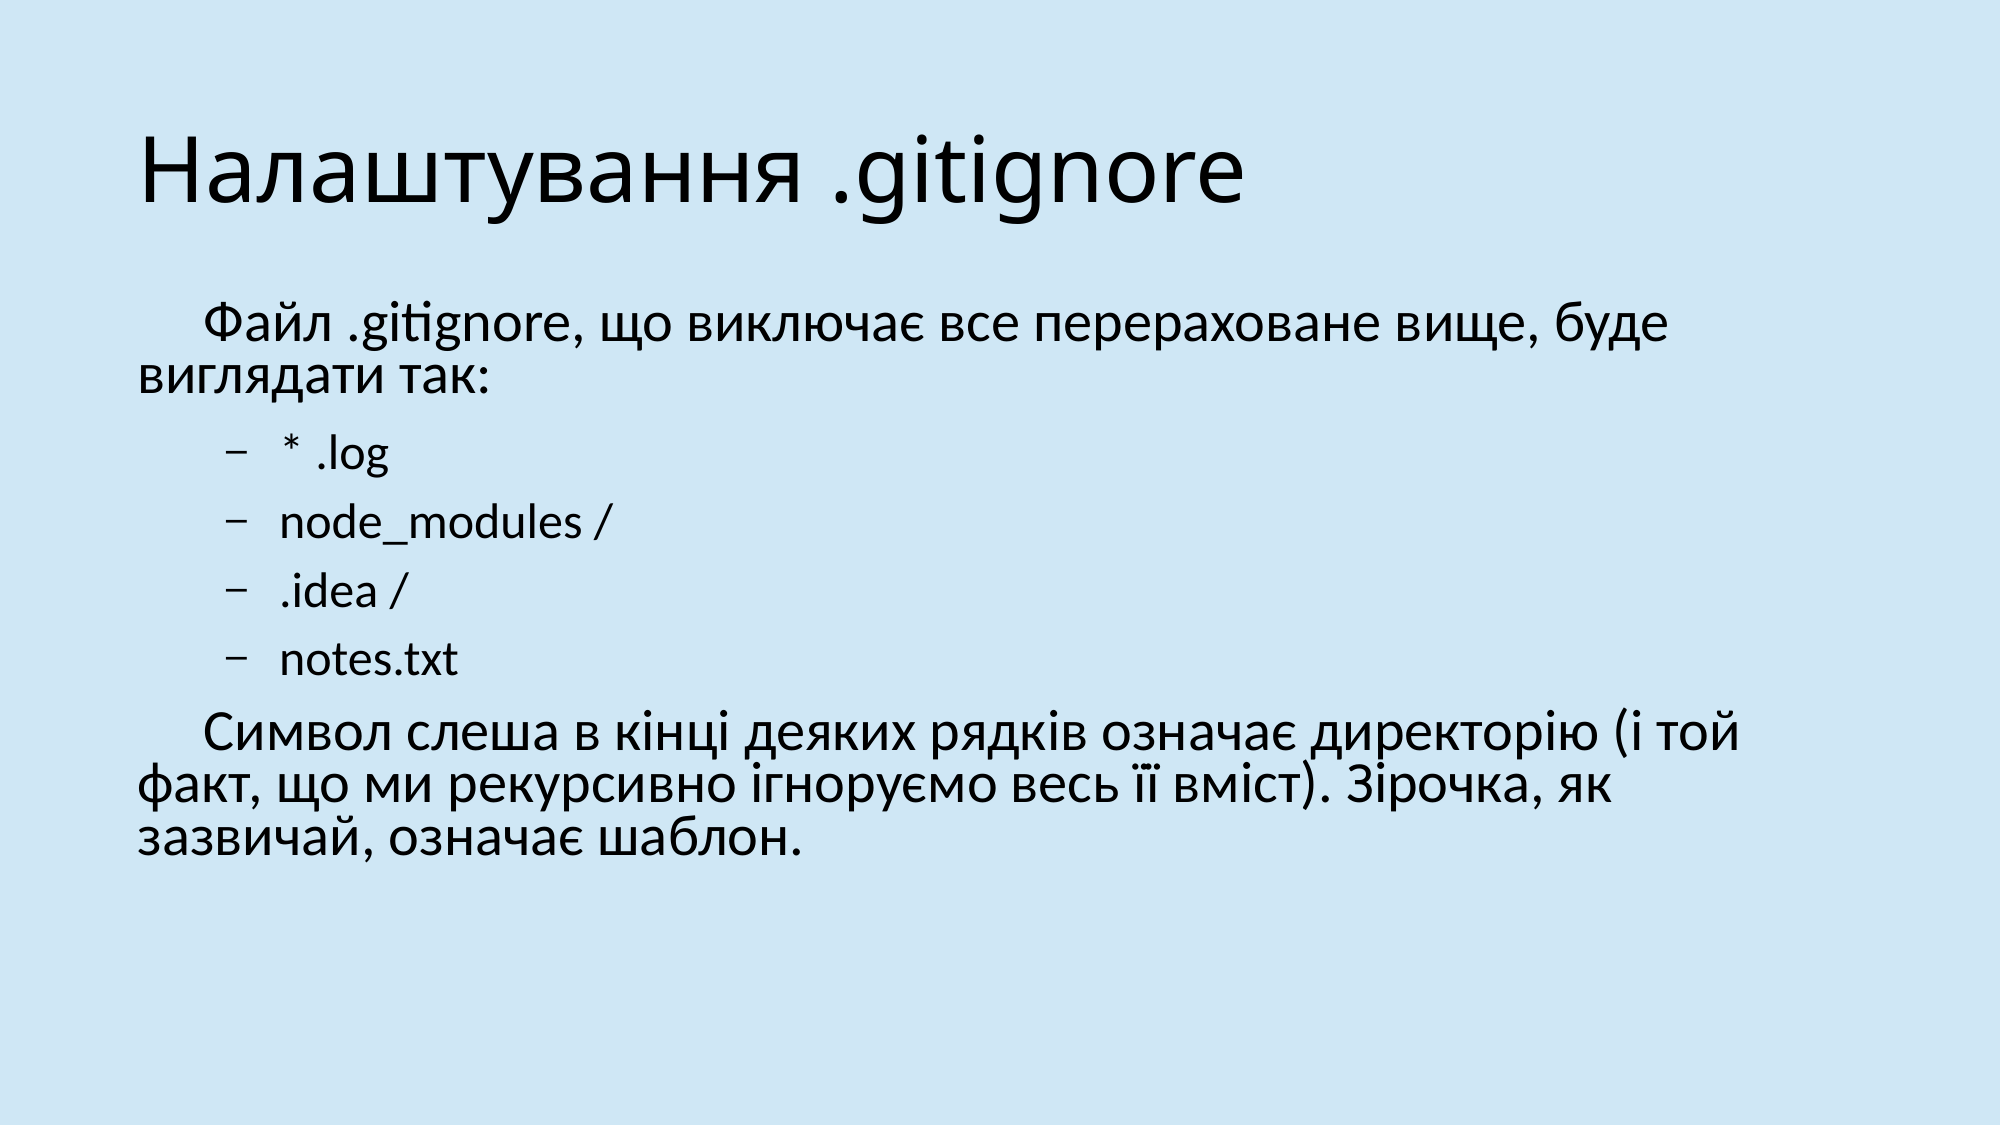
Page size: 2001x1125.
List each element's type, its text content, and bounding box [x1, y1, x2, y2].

title Налаштування .gitignore [137, 59, 1863, 278]
list Файл .gitignore, що виключає все перераховане вище, буде виглядати так: * .log node_modules / .idea / notes.txt Символ слеша в кінці деяких рядків означає директорію (і той факт, що ми рекурсивно ігноруємо весь її вміст). Зірочка, як зазвичай, означає шаблон. [137, 299, 1863, 1014]
